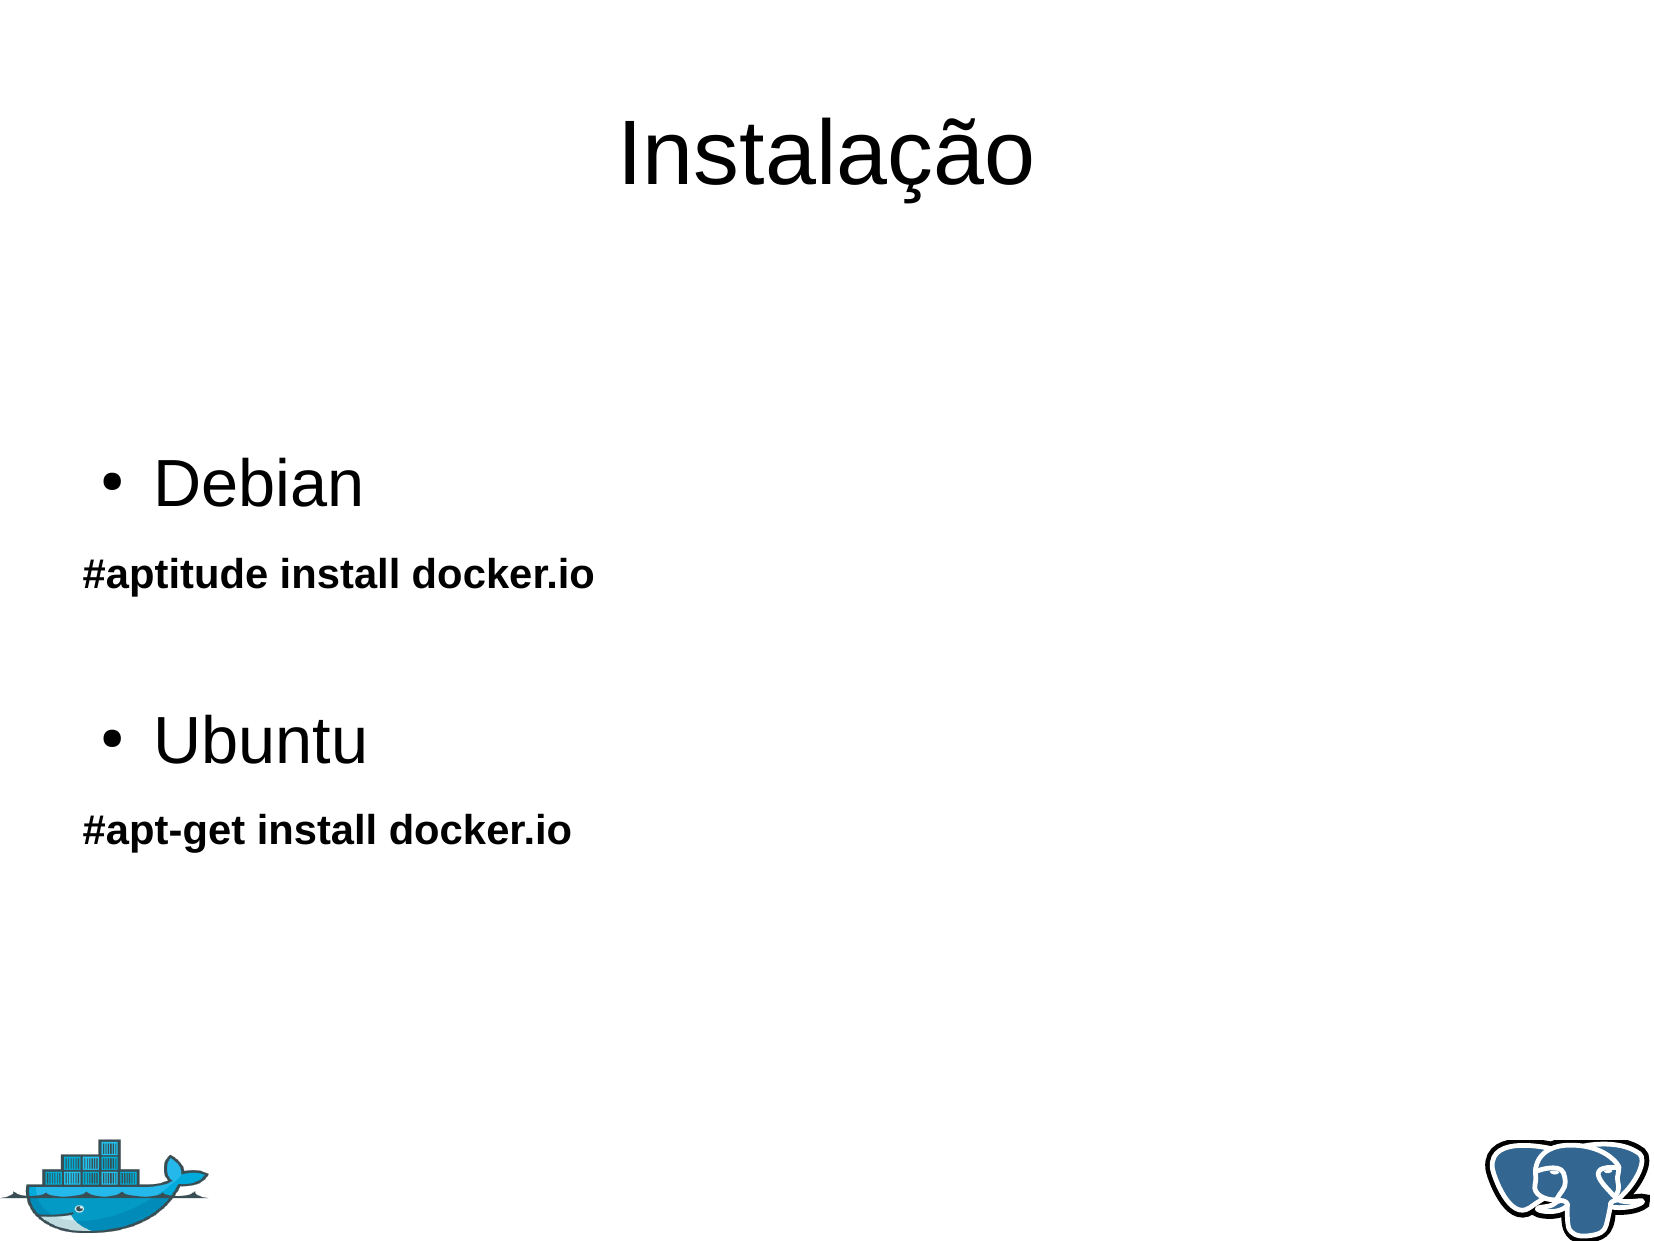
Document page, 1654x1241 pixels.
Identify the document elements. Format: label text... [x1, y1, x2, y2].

list Debian #aptitude install docker.io Ubuntu #apt-get install docker.io [82, 290, 1571, 1010]
title Instalação [82, 49, 1571, 257]
picture [1485, 1140, 1651, 1241]
picture [0, 1139, 211, 1233]
